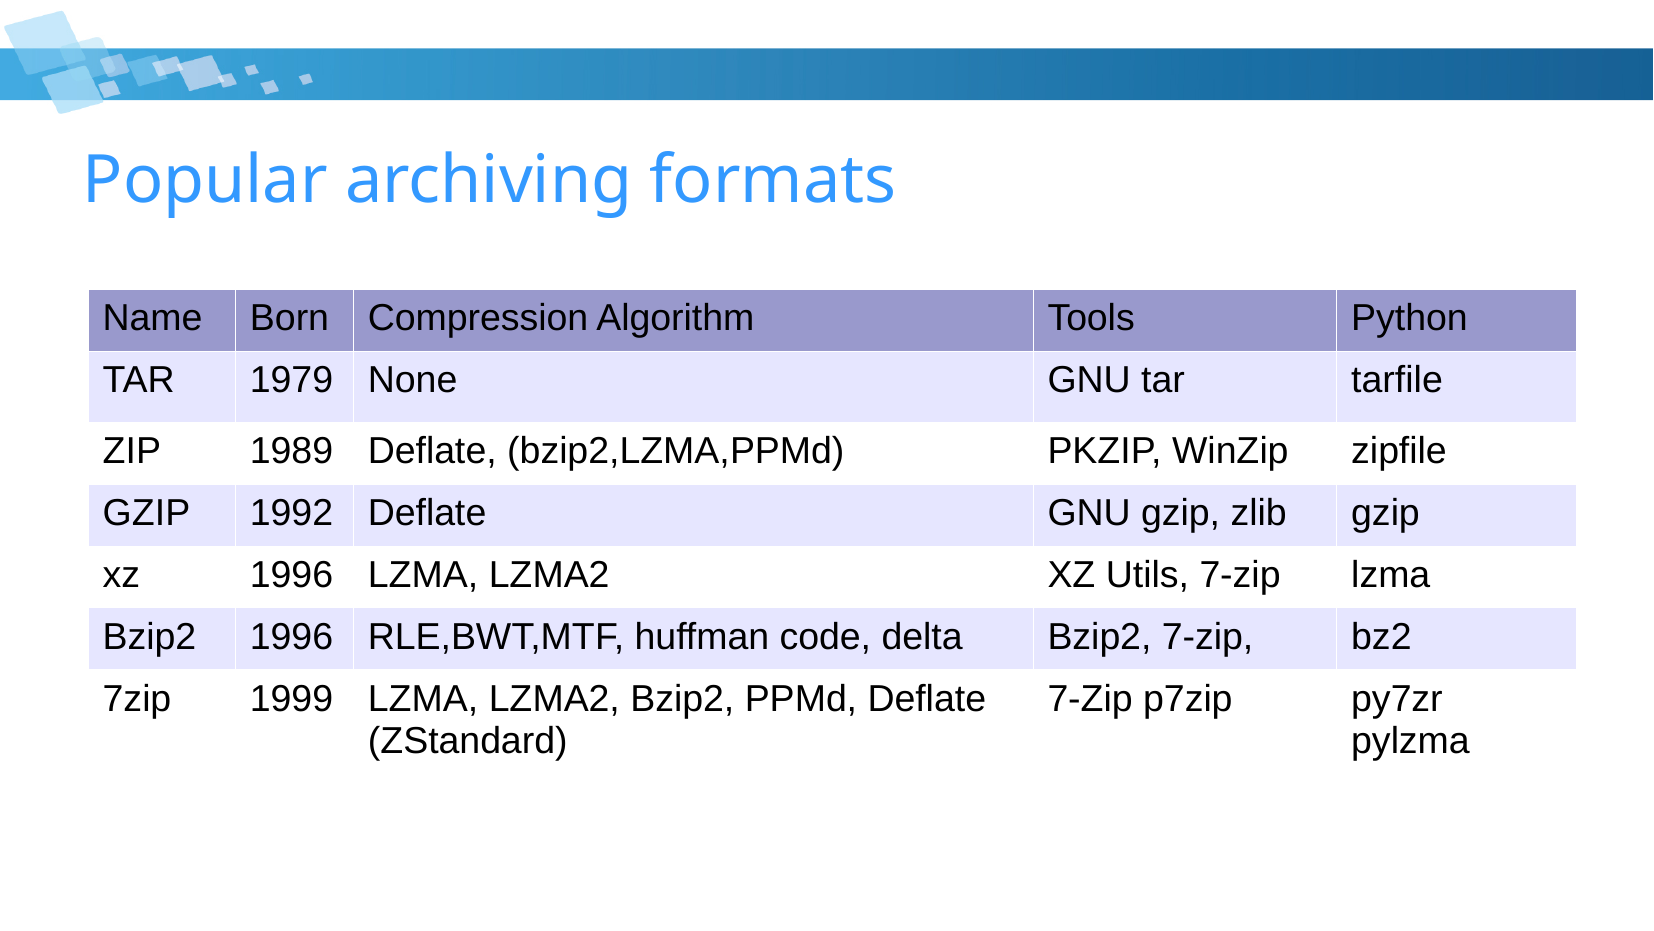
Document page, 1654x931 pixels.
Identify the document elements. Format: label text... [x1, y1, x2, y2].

table_cell 1996 [236, 547, 353, 607]
table_cell xz [89, 547, 235, 607]
table_cell tarfile [1337, 352, 1576, 422]
table_header Born [236, 290, 353, 351]
table_cell RLE,BWT,MTF, huffman code, delta [354, 608, 1033, 669]
table_cell bz2 [1337, 608, 1576, 669]
table_cell Bzip2, 7-zip, [1034, 608, 1336, 669]
table_cell LZMA, LZMA2, Bzip2, PPMd, Deflate (ZStandard) [354, 670, 1033, 769]
table_cell None [354, 352, 1033, 422]
table_header Name [89, 290, 235, 351]
table_cell Deflate, (bzip2,LZMA,PPMd) [354, 423, 1033, 484]
table_cell Deflate [354, 485, 1033, 546]
table_cell GNU gzip, zlib [1034, 485, 1336, 546]
table_header Python [1337, 290, 1576, 351]
picture [0, 0, 1653, 929]
table_cell 1989 [236, 423, 353, 484]
table_cell 1999 [236, 670, 353, 769]
table_cell GZIP [89, 485, 235, 546]
table_cell TAR [89, 352, 235, 422]
table_cell GNU tar [1034, 352, 1336, 422]
table_cell Bzip2 [89, 608, 235, 669]
table_cell LZMA, LZMA2 [354, 547, 1033, 607]
table_cell lzma [1337, 547, 1576, 607]
table_cell 1996 [236, 608, 353, 669]
table_cell 1992 [236, 485, 353, 546]
table_cell ZIP [89, 423, 235, 484]
table_cell zipfile [1337, 423, 1576, 484]
table_cell XZ Utils, 7-zip [1034, 547, 1336, 607]
table_cell PKZIP, WinZip [1034, 423, 1336, 484]
table_header Compression Algorithm [354, 290, 1033, 351]
table_cell 7zip [89, 670, 235, 769]
table_cell gzip [1337, 485, 1576, 546]
table_cell py7zr pylzma [1337, 670, 1576, 769]
table_header Tools [1034, 290, 1336, 351]
title Popular archiving formats [82, 99, 1571, 255]
table_cell 7-Zip p7zip [1034, 670, 1336, 769]
table_cell 1979 [236, 352, 353, 422]
